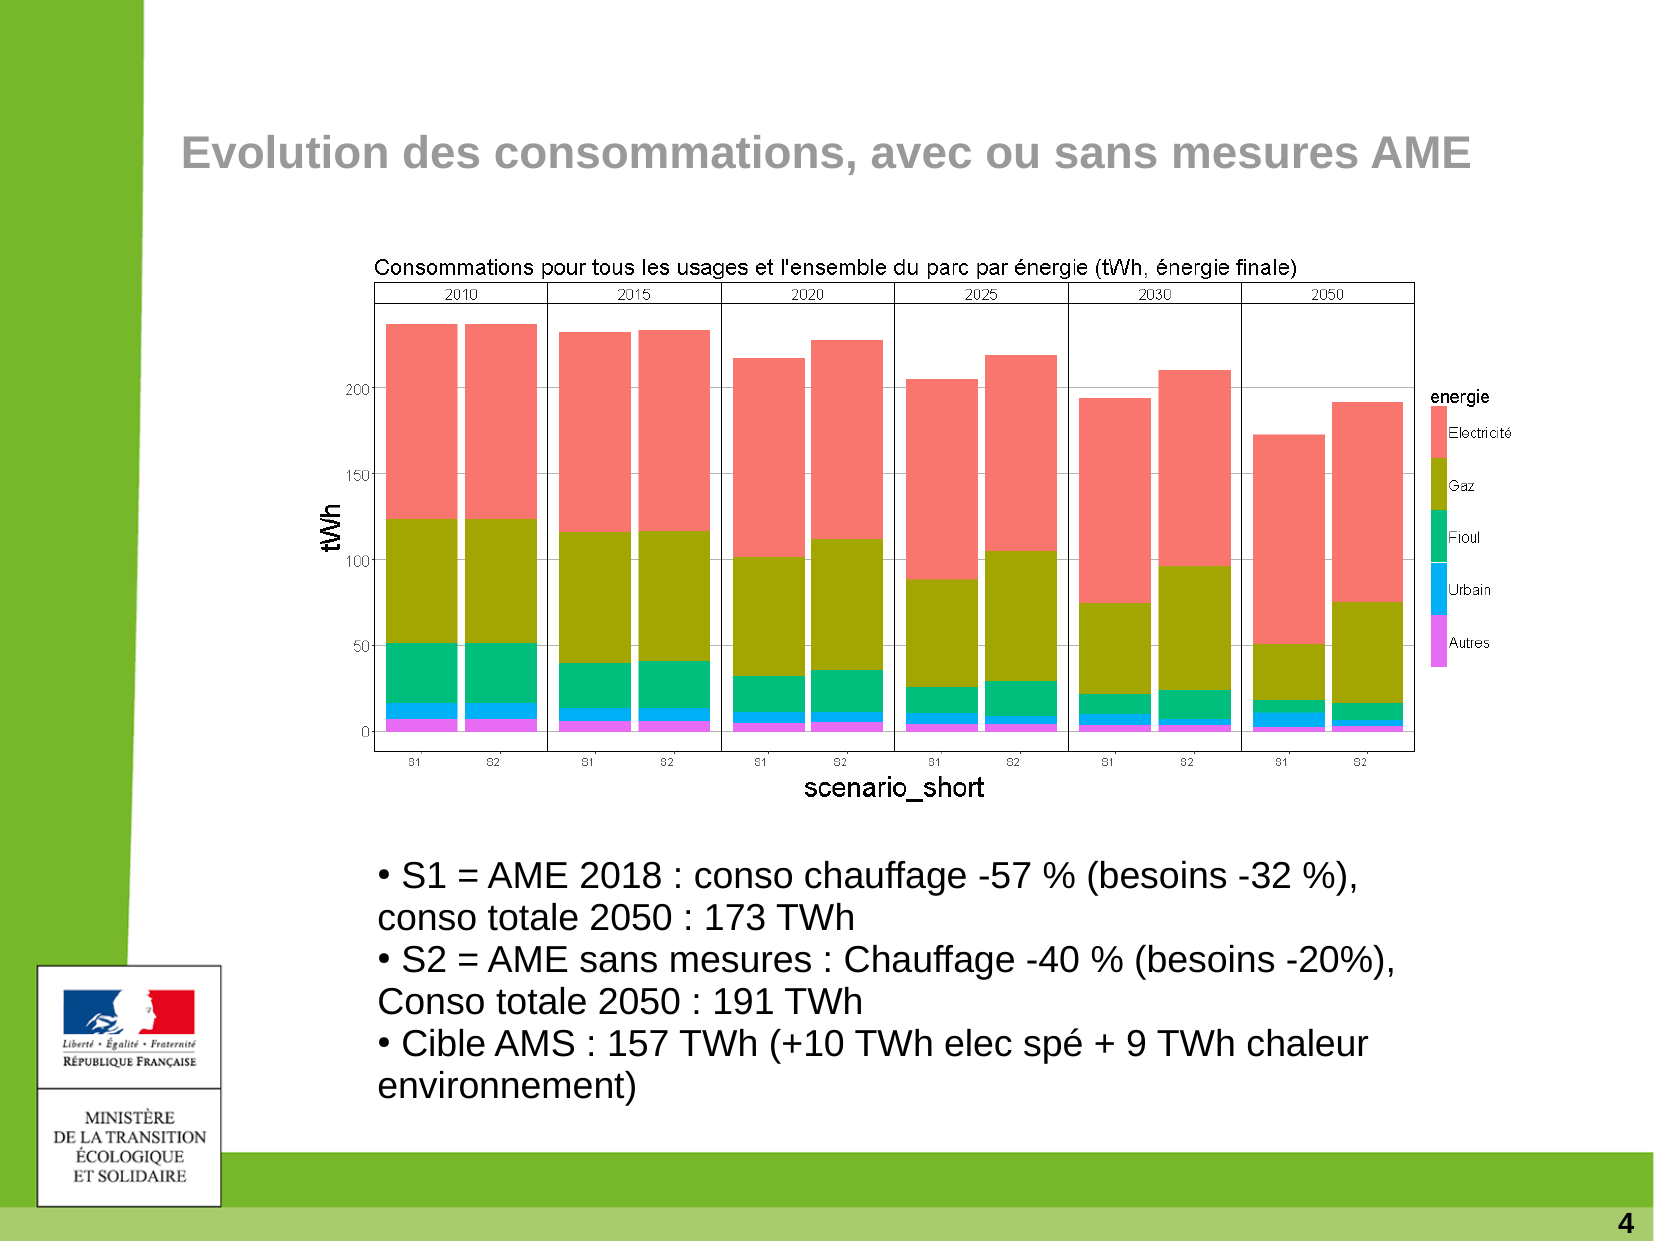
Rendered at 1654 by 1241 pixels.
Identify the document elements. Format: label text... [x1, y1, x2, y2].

picture [0, 0, 1654, 1241]
text_box S1 = AME 2018 : conso chauffage -57 % (besoins -32 %), conso totale 2050 : 173 TWh S2 = AME sans mesures : Chauffage -40 % (besoins -20%), Conso totale 2050 : 191 TWh Cible AMS : 157 TWh (+10 TWh elec spé + 9 TWh chaleur environnement) [362, 847, 1457, 1115]
title Evolution des consommations, avec ou sans mesures AME [82, 49, 1571, 257]
